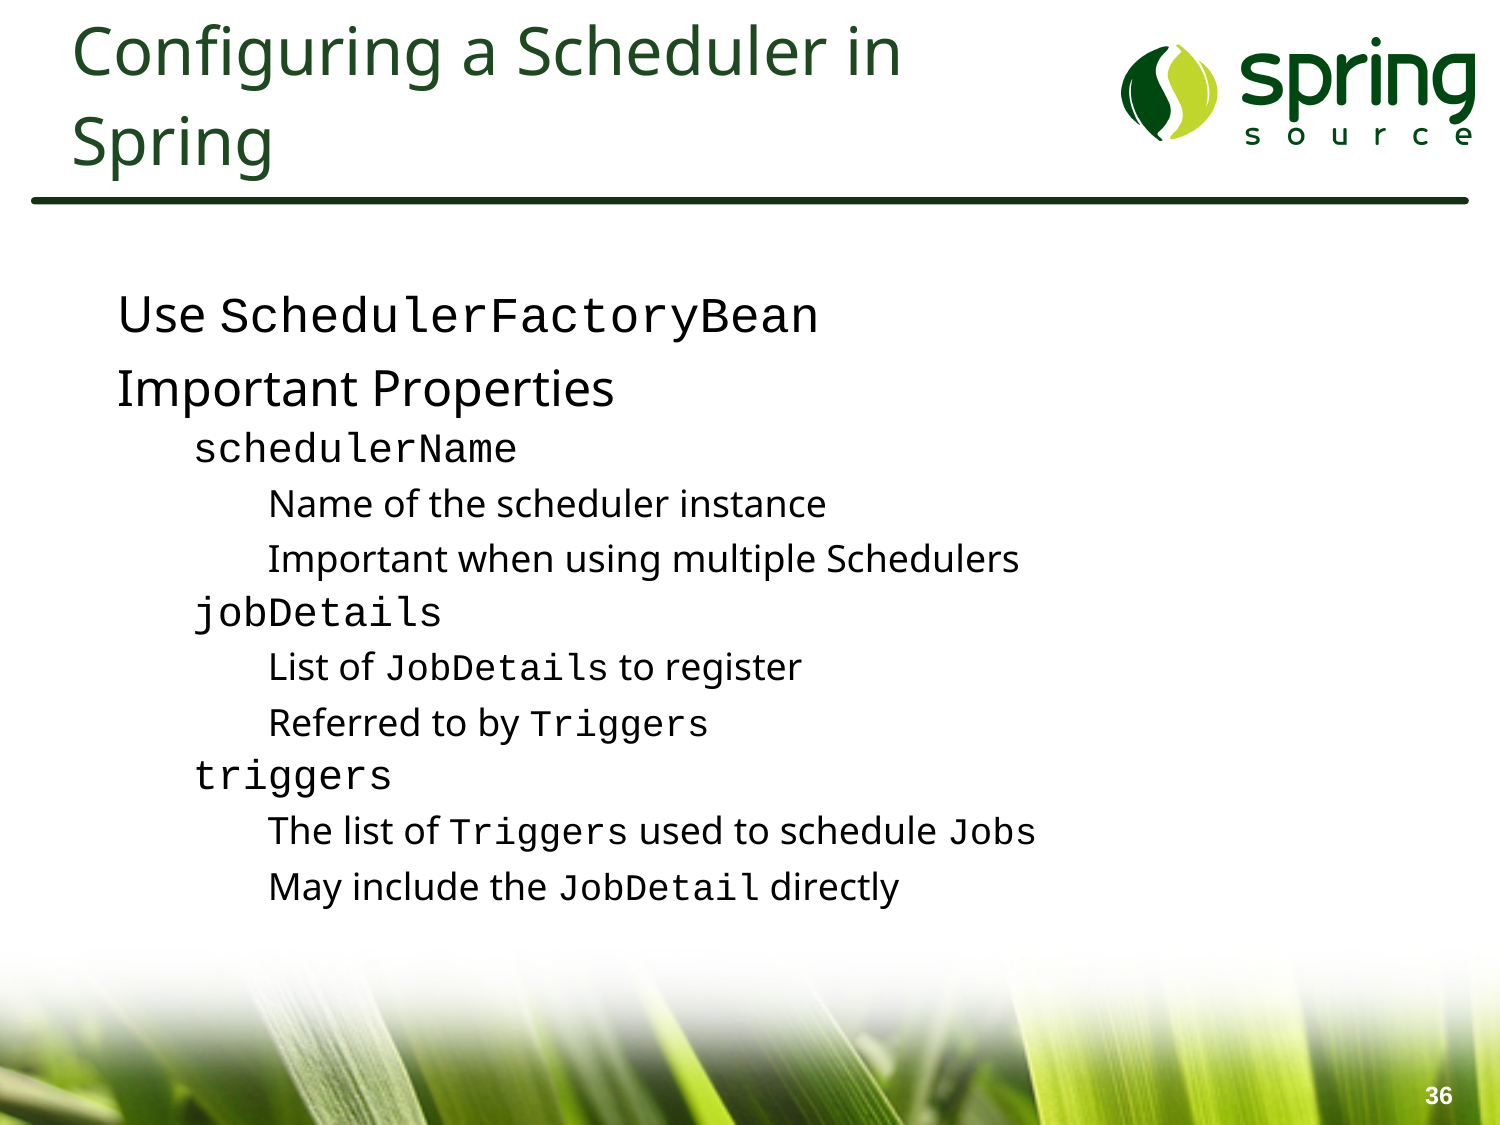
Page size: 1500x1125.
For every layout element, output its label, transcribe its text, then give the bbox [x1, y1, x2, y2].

list Use SchedulerFactoryBean Important Properties schedulerName Name of the scheduler instance Important when using multiple Schedulers jobDetails List of JobDetails to register Referred to by Triggers triggers The list of Triggers used to schedule Jobs May include the JobDetail directly [103, 275, 1394, 938]
picture [1121, 37, 1475, 145]
title Configuring a Scheduler in Spring [56, 5, 1089, 184]
picture [0, 944, 1500, 1125]
